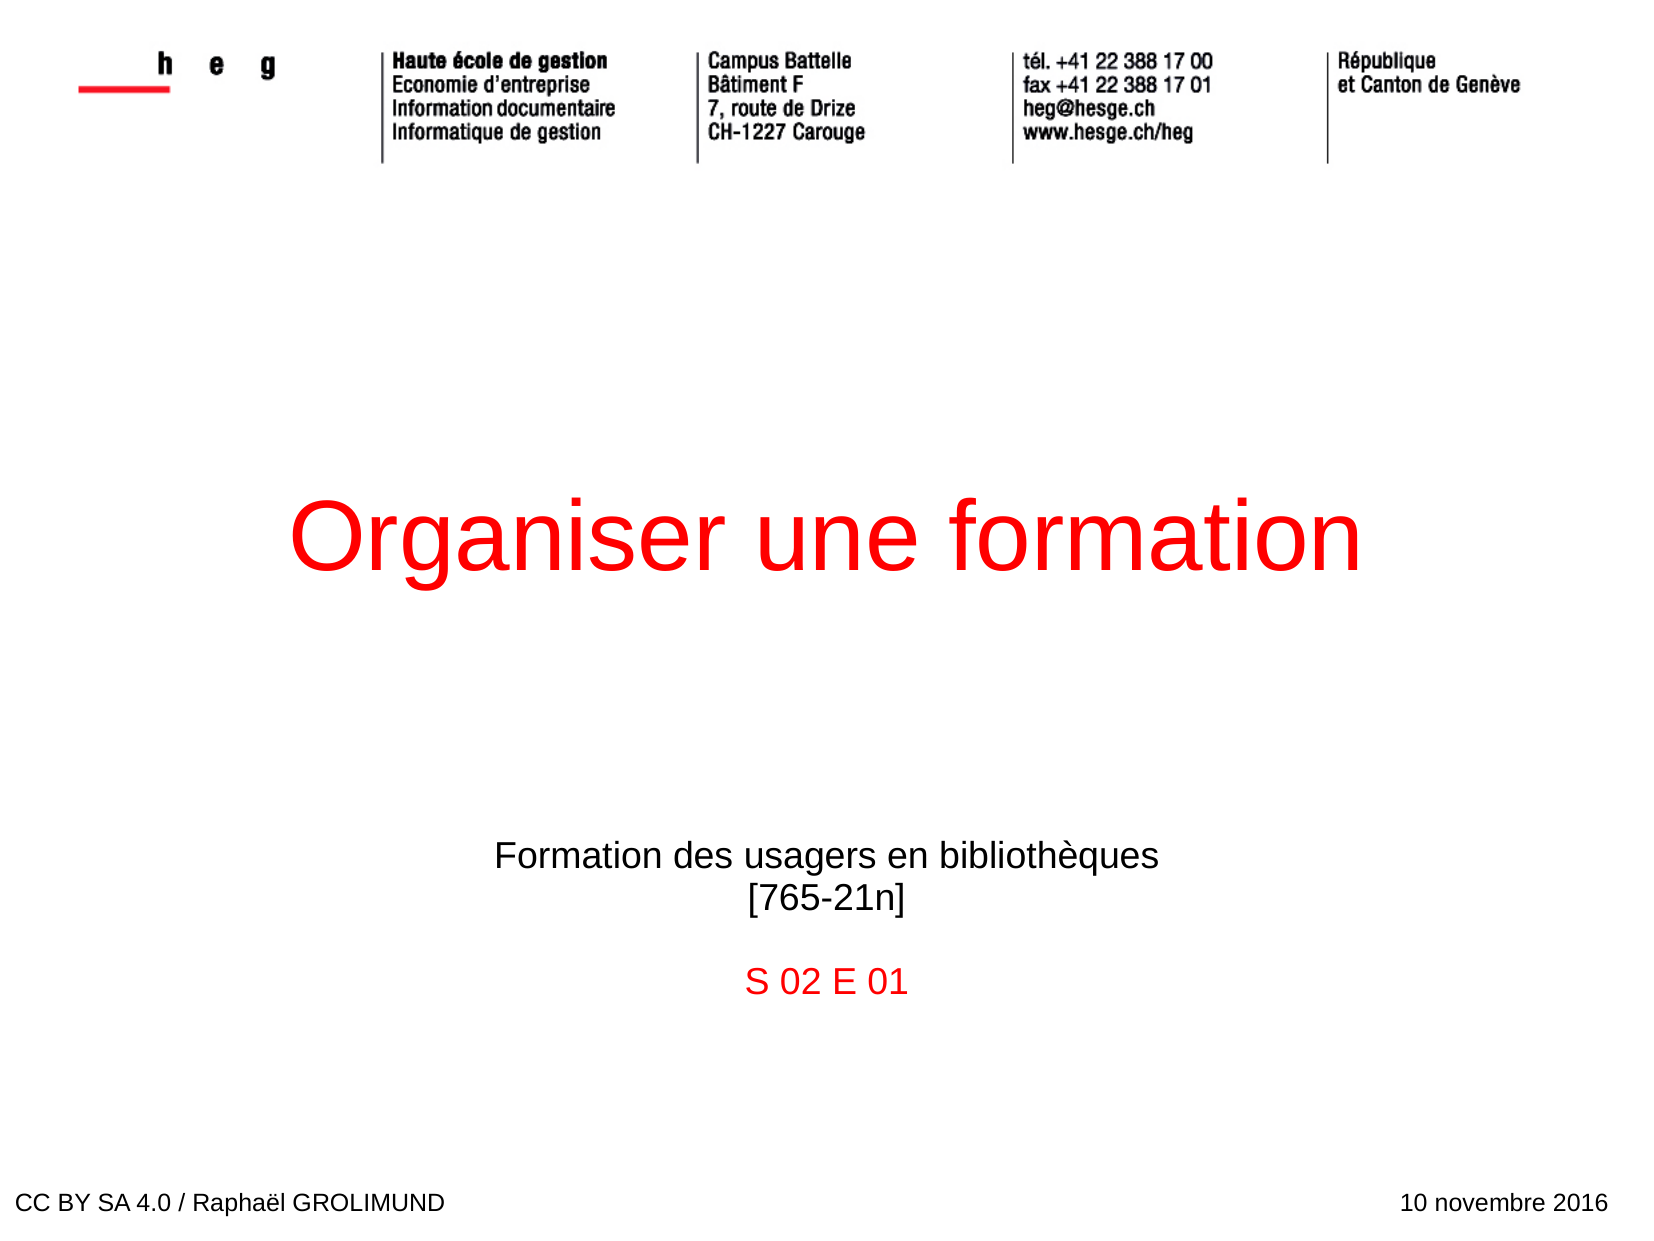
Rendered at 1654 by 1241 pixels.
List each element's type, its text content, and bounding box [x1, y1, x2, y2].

picture [0, 0, 1654, 208]
text_box Organiser une formation [147, 416, 1506, 655]
text_box CC BY SA 4.0 / Raphaël GROLIMUND 10 novembre 2016 [0, 1181, 1654, 1224]
text_box Formation des usagers en bibliothèques [765-21n] S 02 E 01 [354, 826, 1300, 1010]
